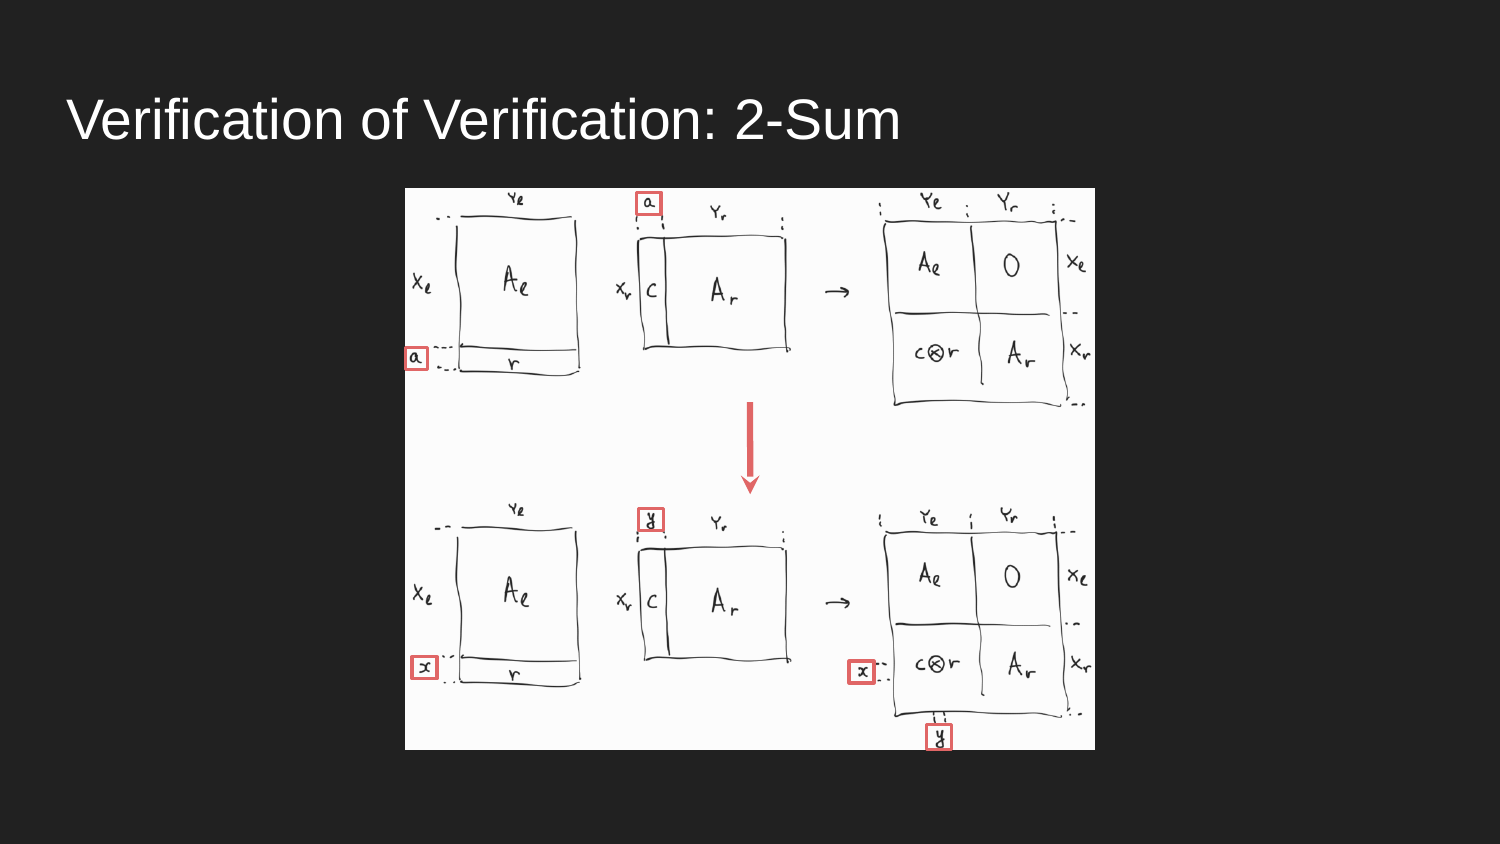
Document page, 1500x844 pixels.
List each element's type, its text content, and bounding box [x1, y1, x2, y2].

text_box [412, 656, 437, 679]
text_box [638, 508, 664, 531]
text_box [636, 192, 662, 215]
picture [405, 188, 1095, 750]
title Verification of Verification: 2-Sum [51, 72, 1449, 167]
text_box [405, 347, 428, 370]
text_box [926, 724, 952, 750]
text_box [849, 661, 874, 684]
